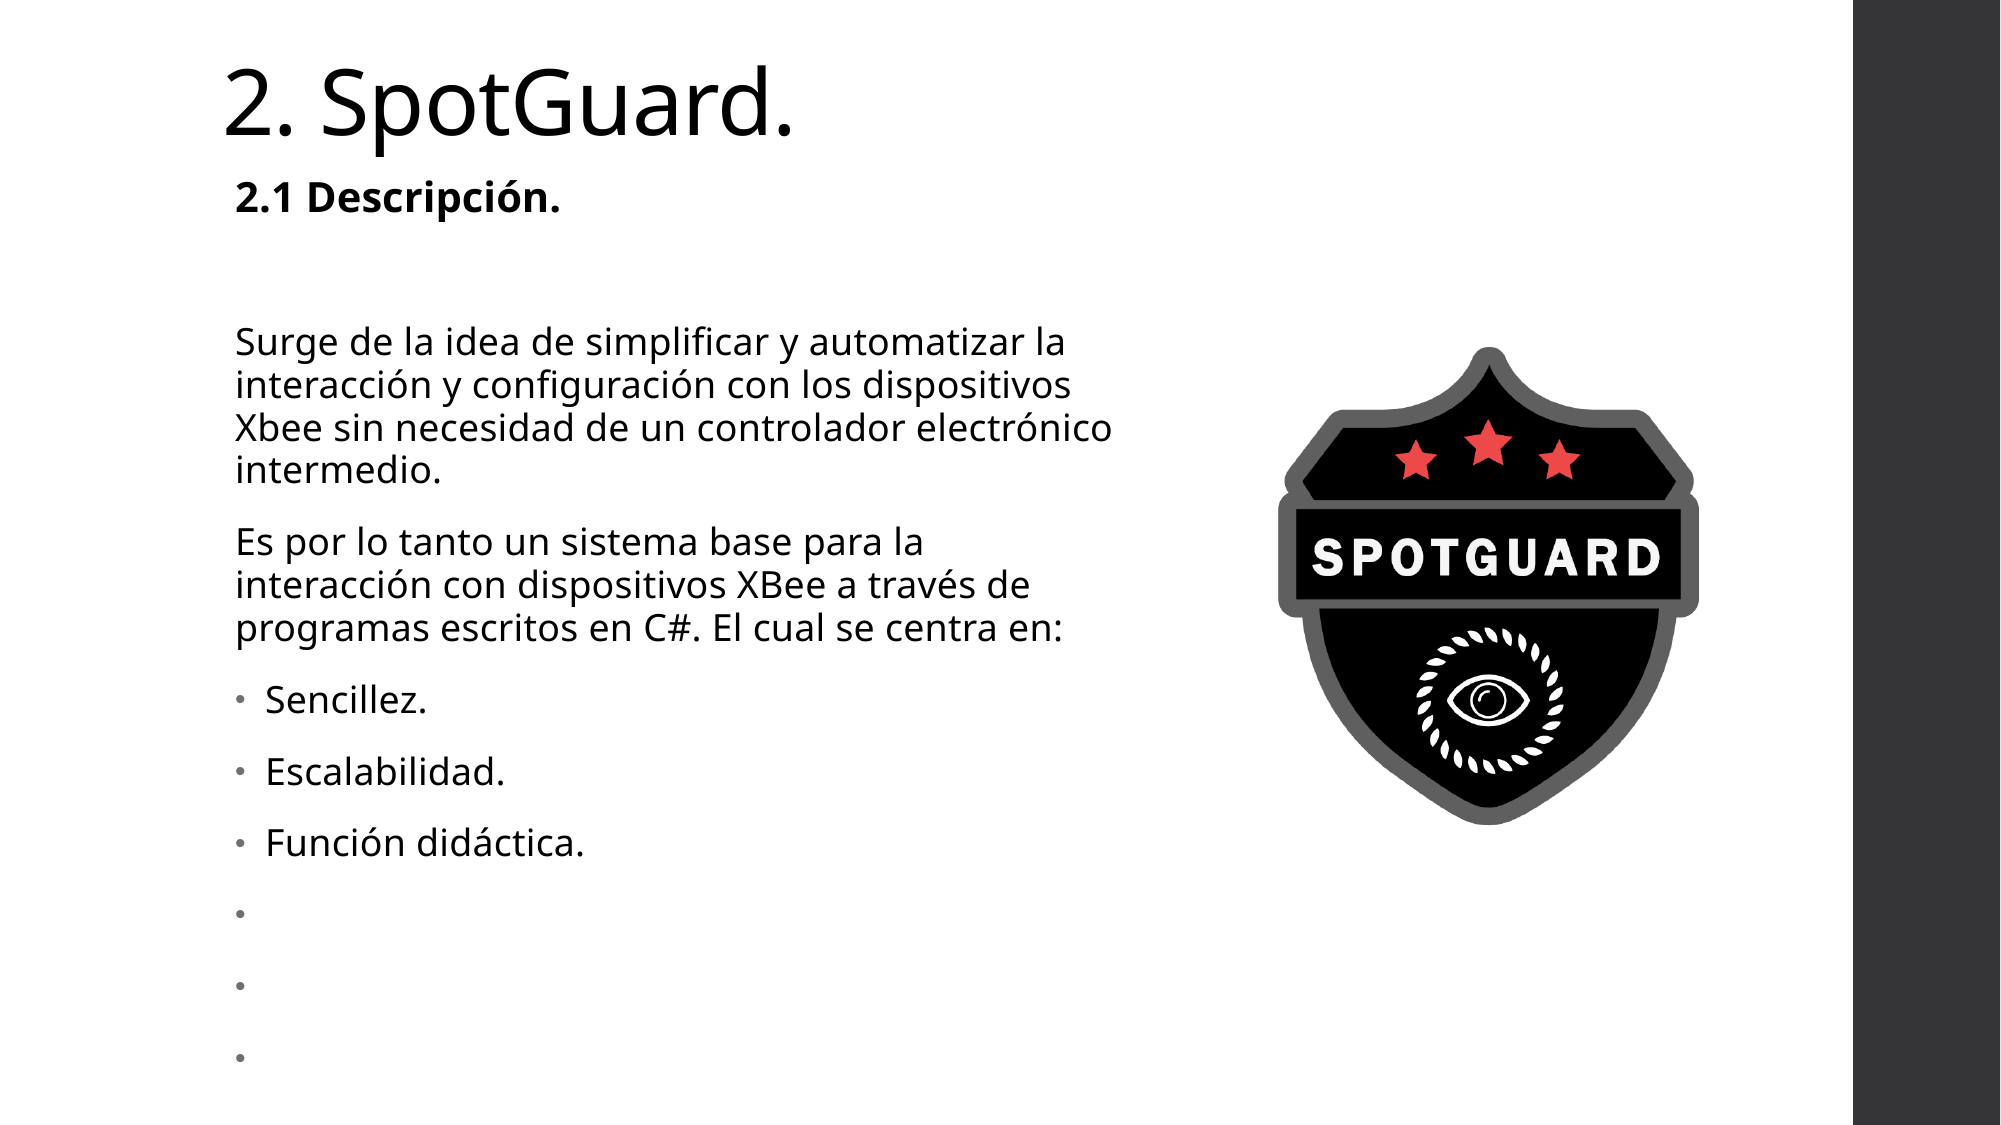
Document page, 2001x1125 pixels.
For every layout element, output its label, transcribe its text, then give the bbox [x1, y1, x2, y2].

text_box 2. SpotGuard. [206, 30, 1797, 164]
list Surge de la idea de simplificar y automatizar la interacción y configuración con los dispositivos Xbee sin necesidad de un controlador electrónico intermedio. Es por lo tanto un sistema base para la interacción con dispositivos XBee a través de programas escritos en C#. El cual se centra en: Sencillez. Escalabilidad. Función didáctica. [220, 314, 1147, 1034]
text_box 2.1 Descripción. [220, 163, 786, 229]
picture [1274, 342, 1701, 828]
